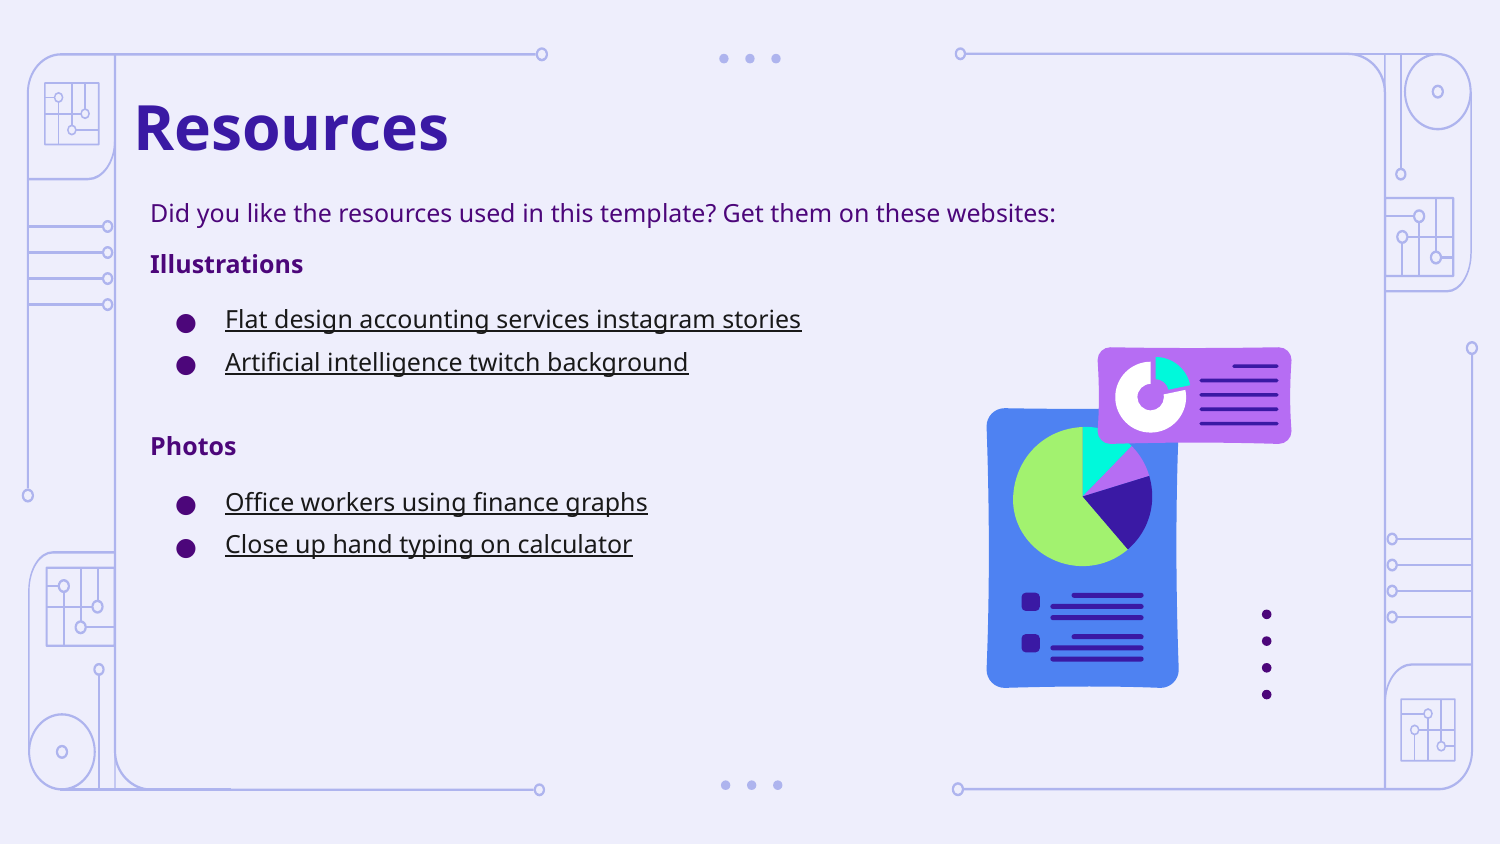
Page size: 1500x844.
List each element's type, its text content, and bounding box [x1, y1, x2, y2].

text_box [1261, 663, 1272, 673]
text_box [1261, 689, 1272, 700]
subtitle Did you like the resources used in this template? Get them on these websites: Illustrations Flat design accounting services instagram stories Artificial intelligence twitch background Photos Office workers using finance graphs Close up hand typing on calculator [135, 182, 1351, 587]
text_box [1261, 636, 1272, 646]
title Resources [118, 72, 1382, 167]
text_box [986, 347, 1292, 688]
text_box [1261, 609, 1272, 620]
